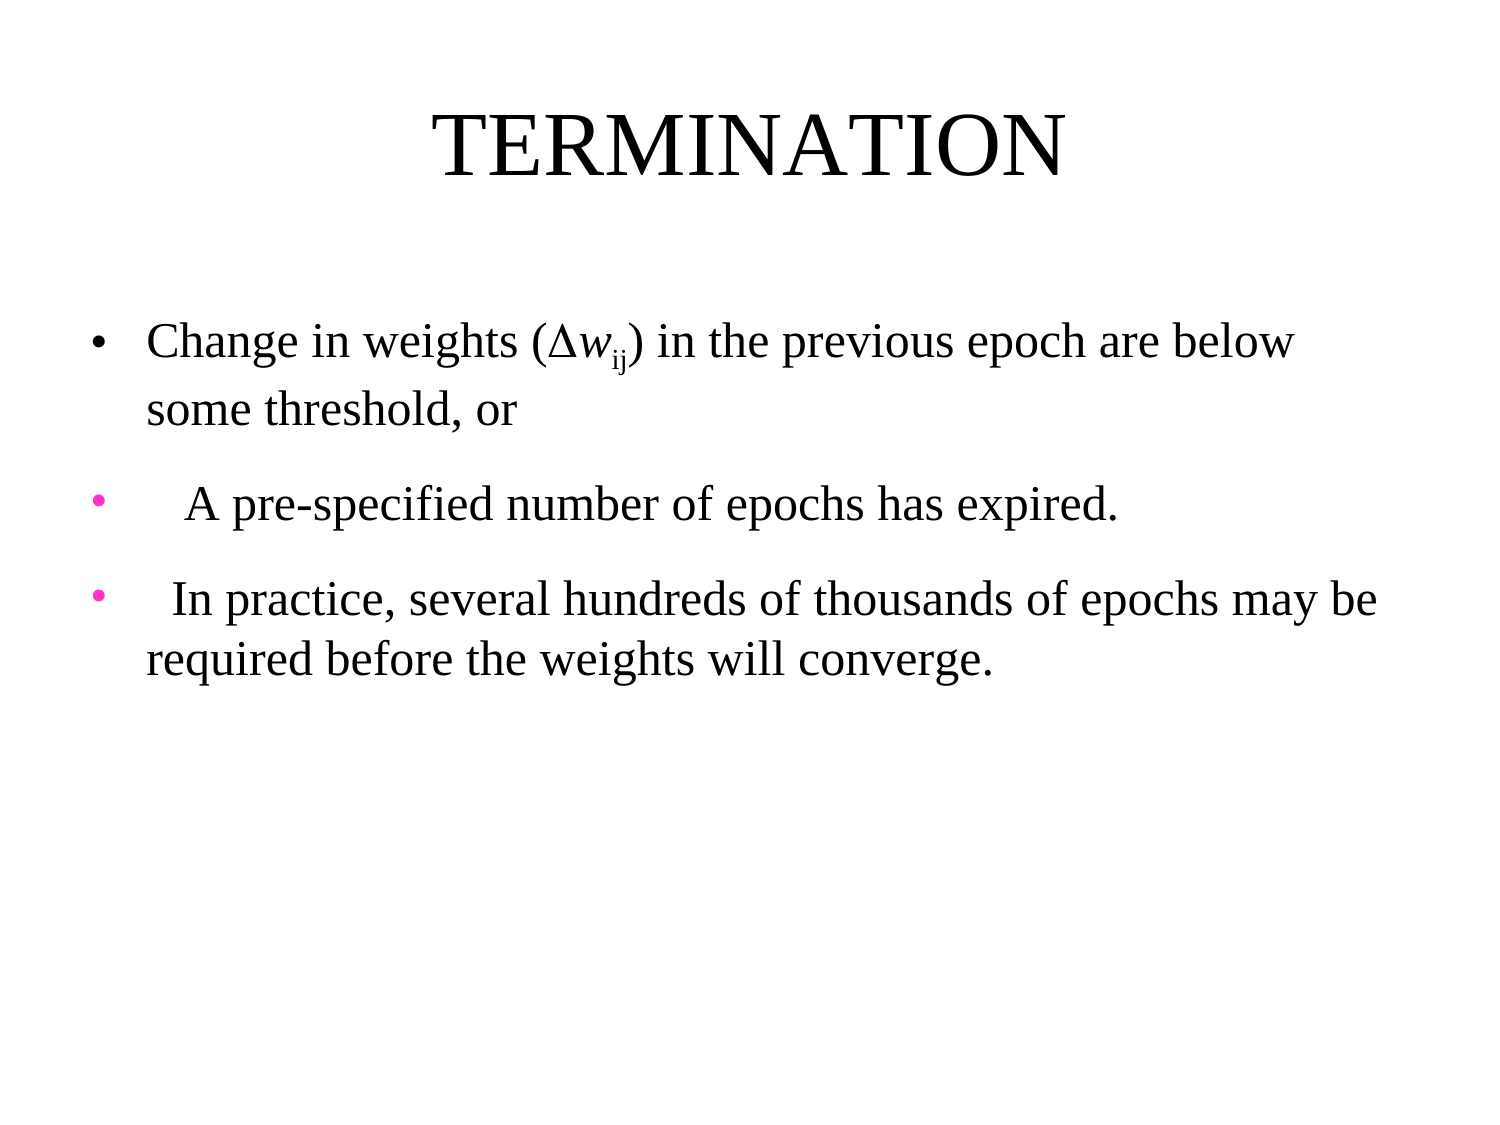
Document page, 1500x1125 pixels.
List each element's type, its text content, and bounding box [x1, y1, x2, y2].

title TERMINATION [75, 45, 1426, 233]
list Change in weights (wij) in the previous epoch are below some threshold, or A pre-specified number of epochs has expired. In practice, several hundreds of thousands of epochs may be required before the weights will converge. [75, 299, 1426, 1005]
